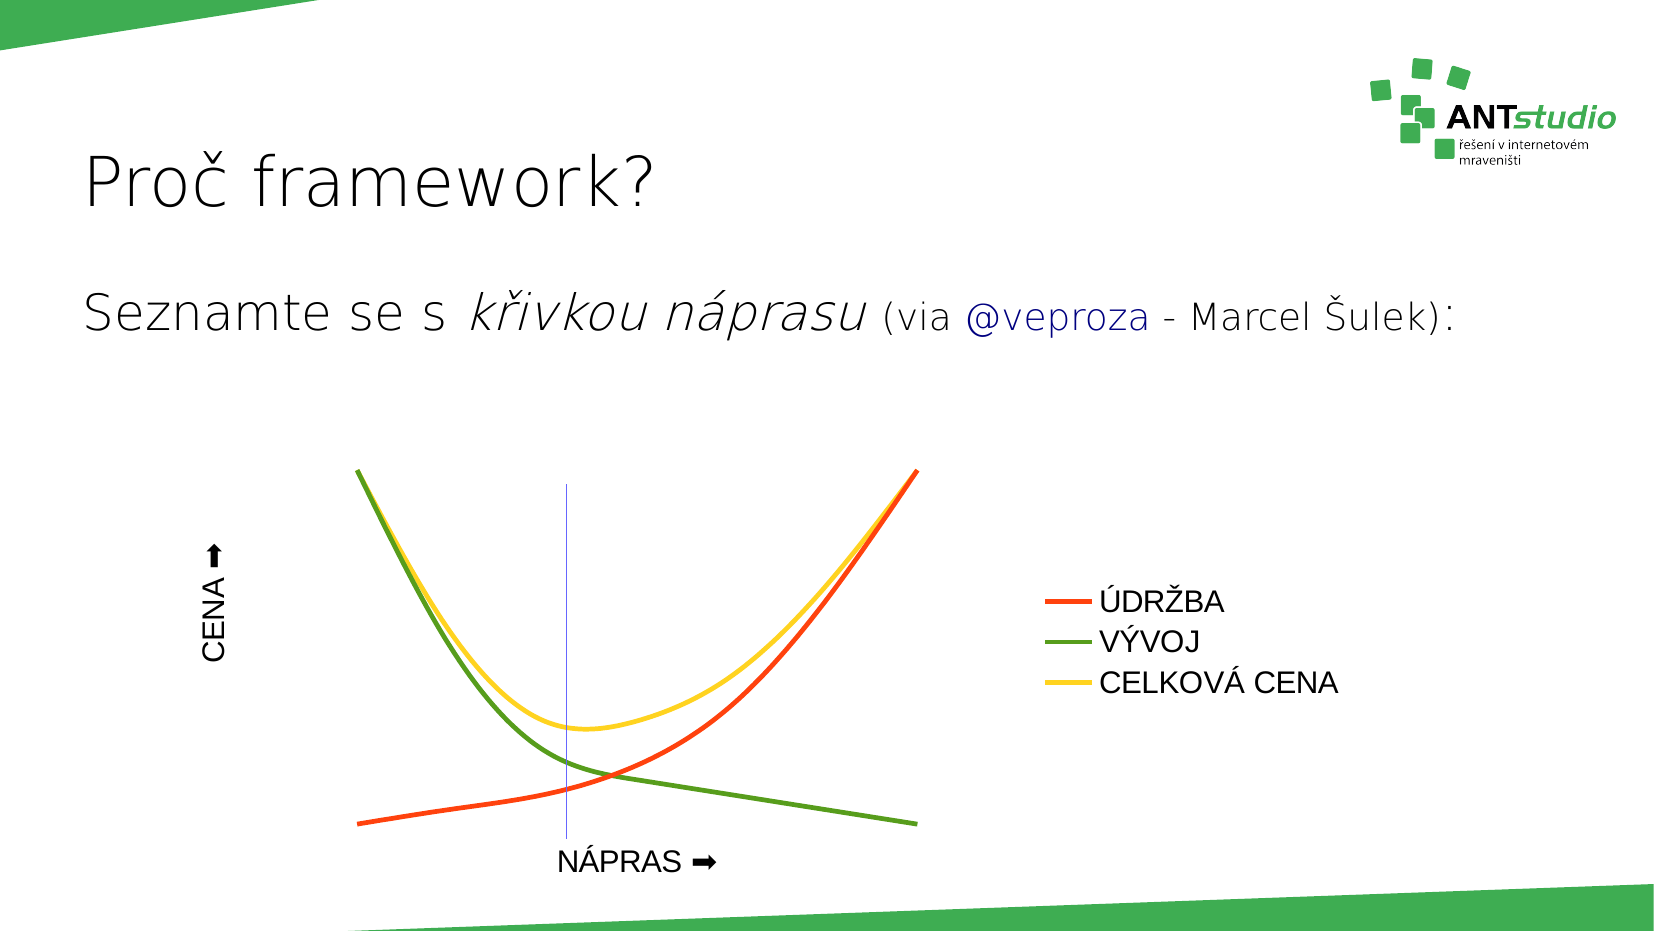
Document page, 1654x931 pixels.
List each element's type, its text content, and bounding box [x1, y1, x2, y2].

list Seznamte se s křivkou náprasu (via @veproza - Marcel Šulek): [82, 283, 1571, 847]
picture [1370, 58, 1616, 165]
title Proč framework? [82, 104, 1571, 260]
chart [159, 370, 1362, 914]
